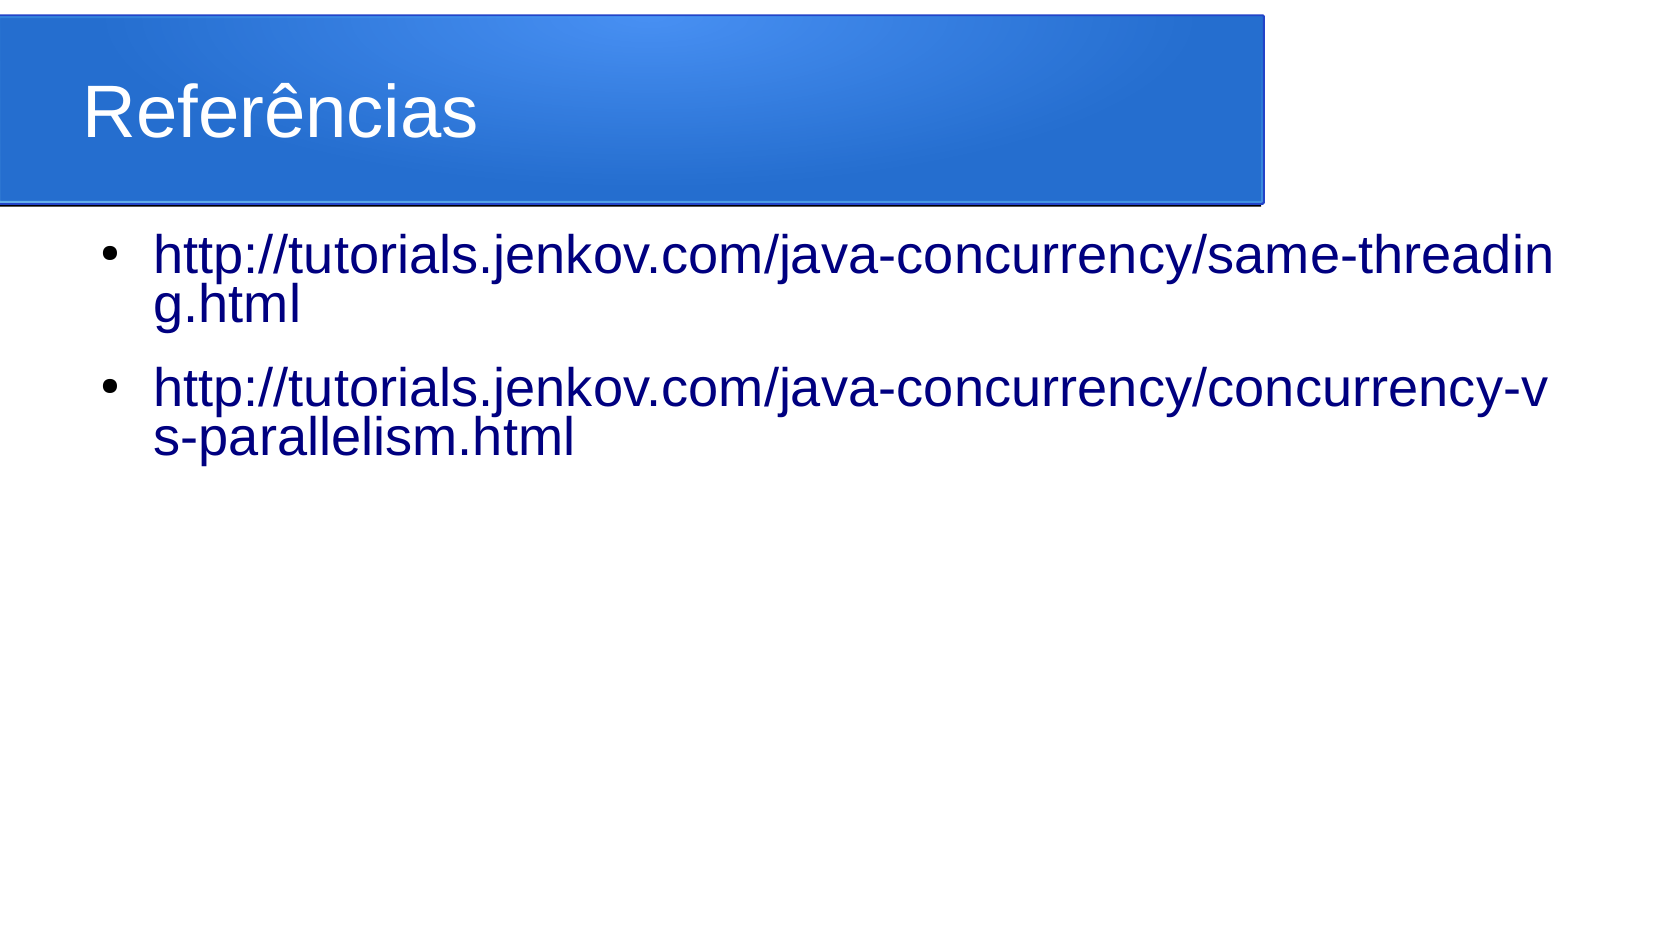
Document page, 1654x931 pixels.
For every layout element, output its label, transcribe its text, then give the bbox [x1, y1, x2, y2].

list http://tutorials.jenkov.com/java-concurrency/same-threading.html http://tutorials.jenkov.com/java-concurrency/concurrency-vs-parallelism.html [82, 224, 1571, 764]
title Referências [82, 35, 1235, 189]
